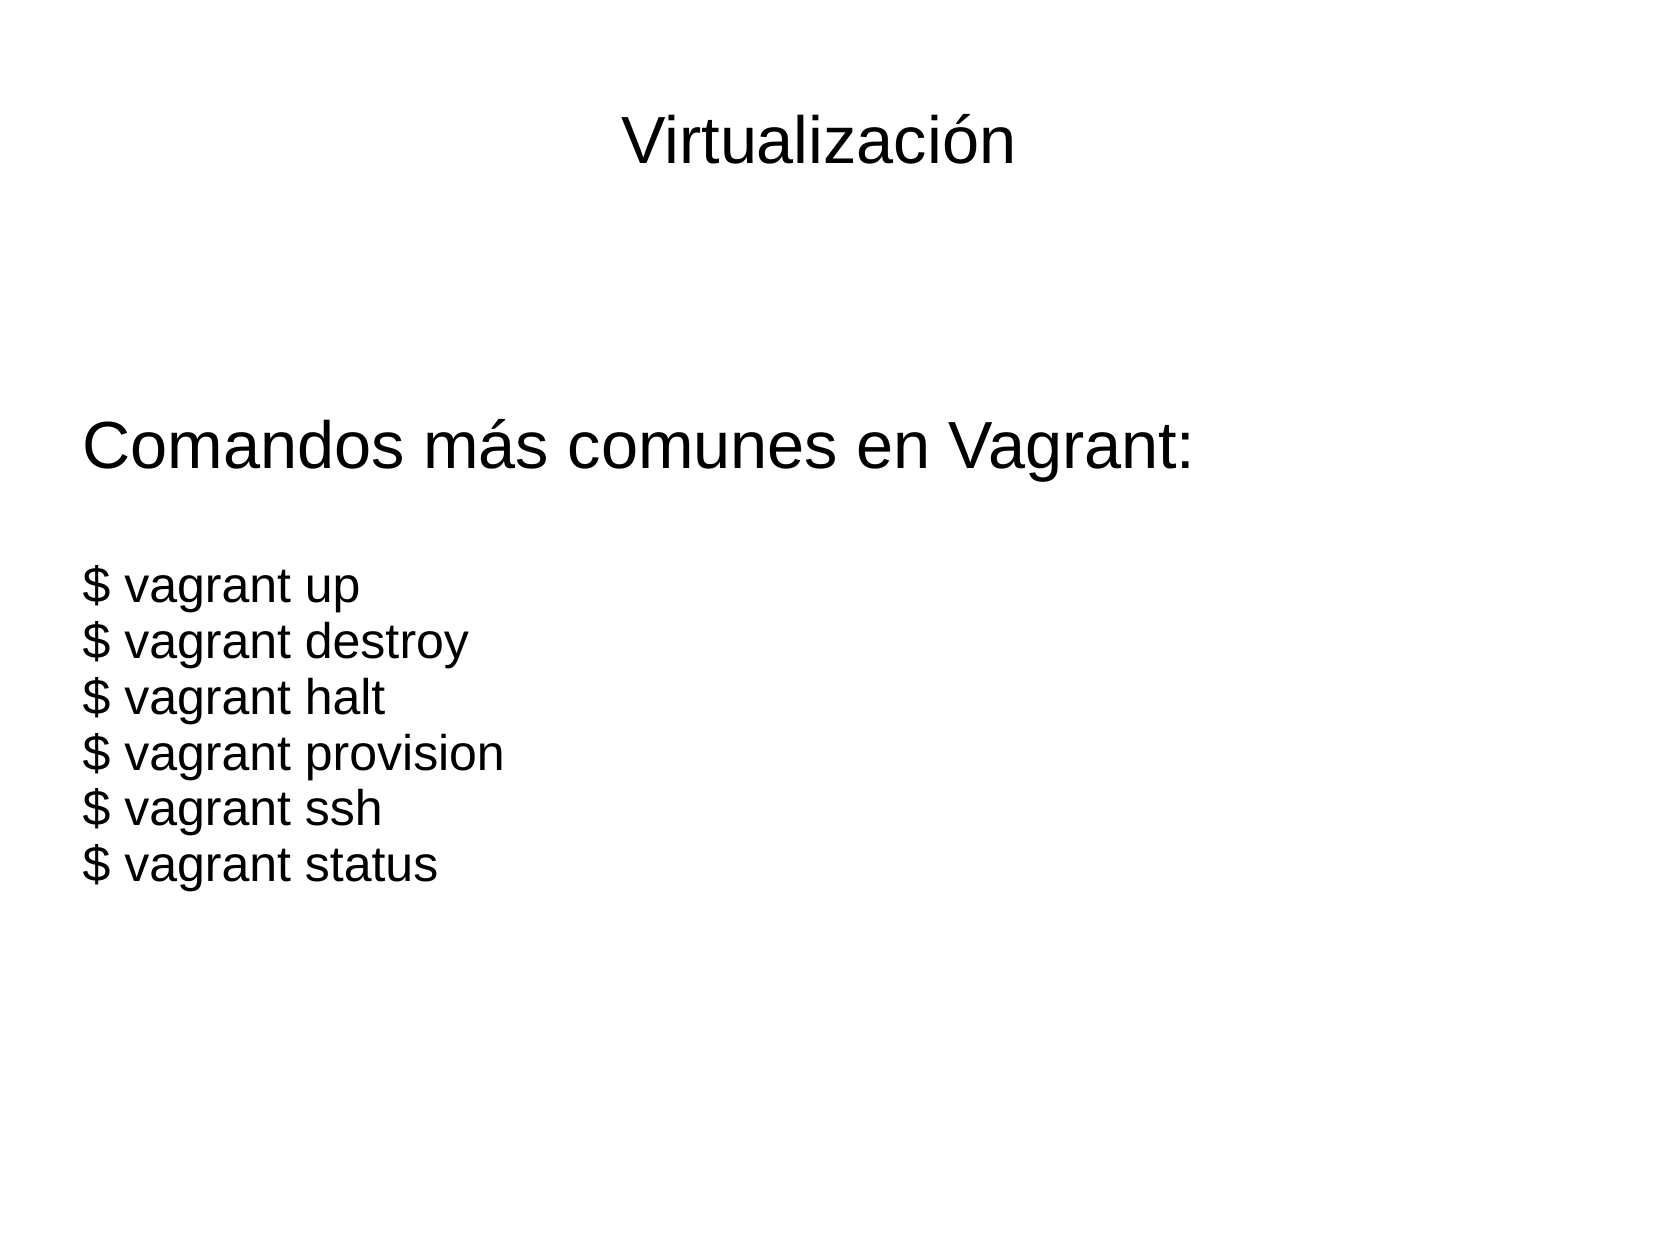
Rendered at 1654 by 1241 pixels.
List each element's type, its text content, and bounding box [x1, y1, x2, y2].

subtitle Virtualización [75, 40, 1564, 241]
text_box Comandos más comunes en Vagrant: $ vagrant up $ vagrant destroy $ vagrant halt $ vagrant provision $ vagrant ssh $ vagrant status [82, 290, 1571, 1010]
